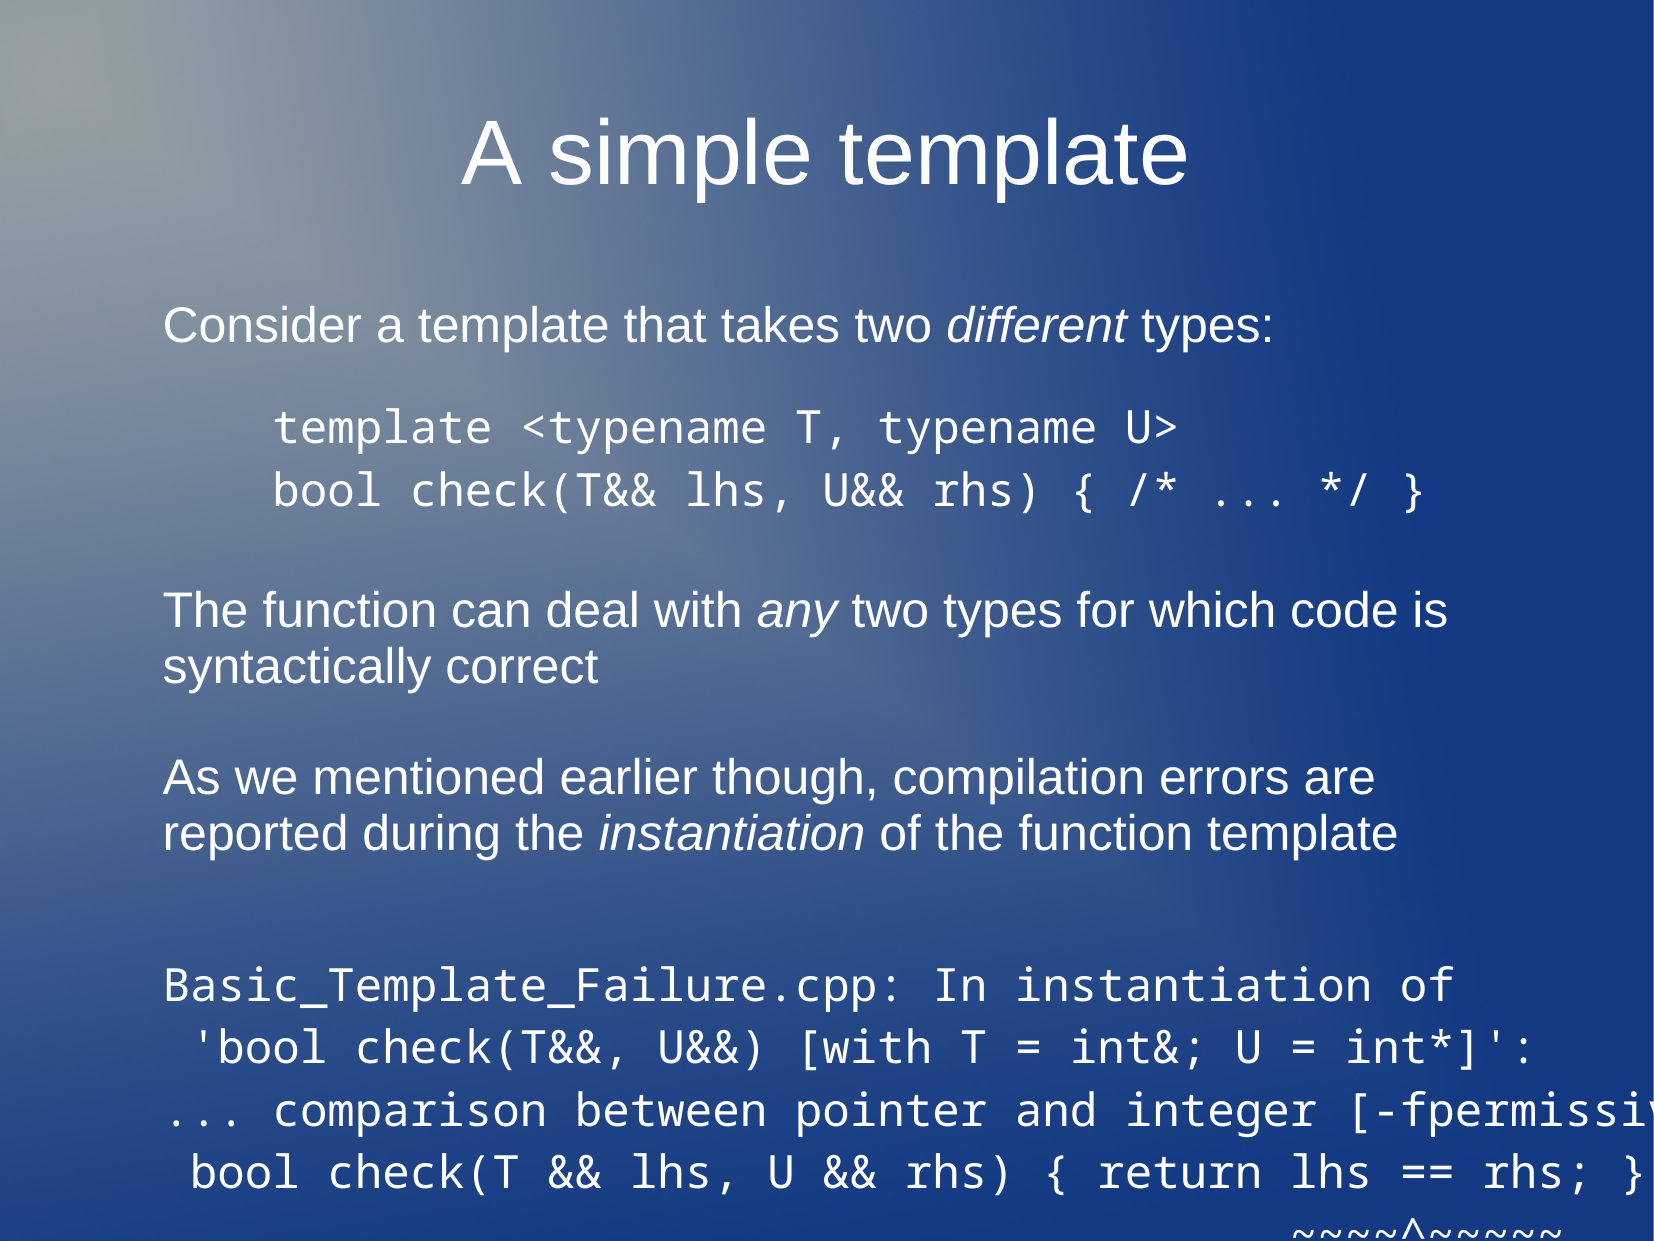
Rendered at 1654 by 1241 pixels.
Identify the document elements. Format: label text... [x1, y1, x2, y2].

picture [0, 0, 1654, 1241]
text_box Consider a template that takes two different types: template <typename T, typename U> bool check(T&& lhs, U&& rhs) { /* ... */ } The function can deal with any two types for which code is syntactically correct As we mentioned earlier though, compilation errors are reported during the instantiation of the function template [147, 289, 1477, 897]
text_box Basic_Template_Failure.cpp: In instantiation of 'bool check(T&&, U&&) [with T = int&; U = int*]': ... comparison between pointer and integer [-fpermissive] bool check(T && lhs, U && rhs) { return lhs == rhs; } ~~~~^~~~~~ [147, 944, 1617, 1228]
title A simple template [82, 49, 1571, 257]
